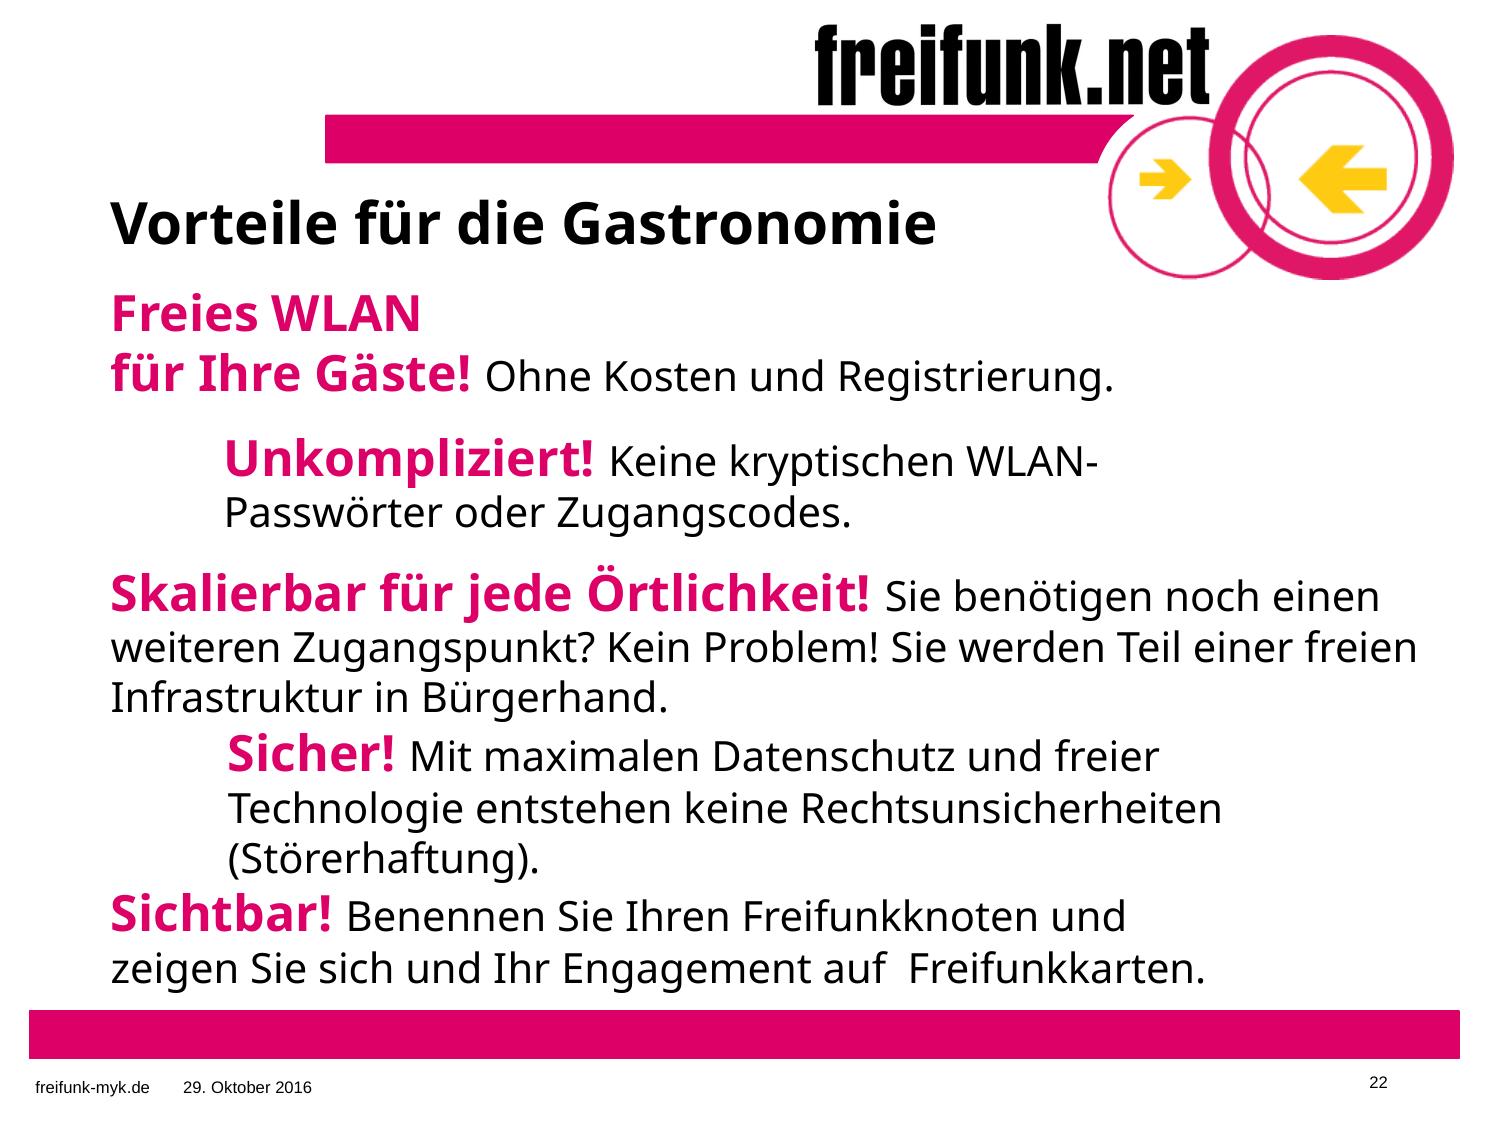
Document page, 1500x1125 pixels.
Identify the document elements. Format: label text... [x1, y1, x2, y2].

title Vorteile für die Gastronomie [110, 160, 1093, 281]
text_box Freies WLAN für Ihre Gäste! Ohne Kosten und Registrierung. [110, 281, 1199, 402]
text_box Unkompliziert! Keine kryptischen WLAN-Passwörter oder Zugangscodes. [223, 426, 1294, 537]
text_box Skalierbar für jede Örtlichkeit! Sie benötigen noch einen weiteren Zugangspunkt? Kein Problem! Sie werden Teil einer freien Infrastruktur in Bürgerhand. [110, 561, 1446, 722]
text_box Sichtbar! Benennen Sie Ihren Freifunkknoten und zeigen Sie sich und Ihr Engagement auf Freifunkkarten. [110, 881, 1247, 992]
text_box Sicher! Mit maximalen Datenschutz und freier Technologie entstehen keine Rechtsunsicherheiten (Störerhaftung). [227, 721, 1368, 882]
picture [816, 24, 1454, 280]
